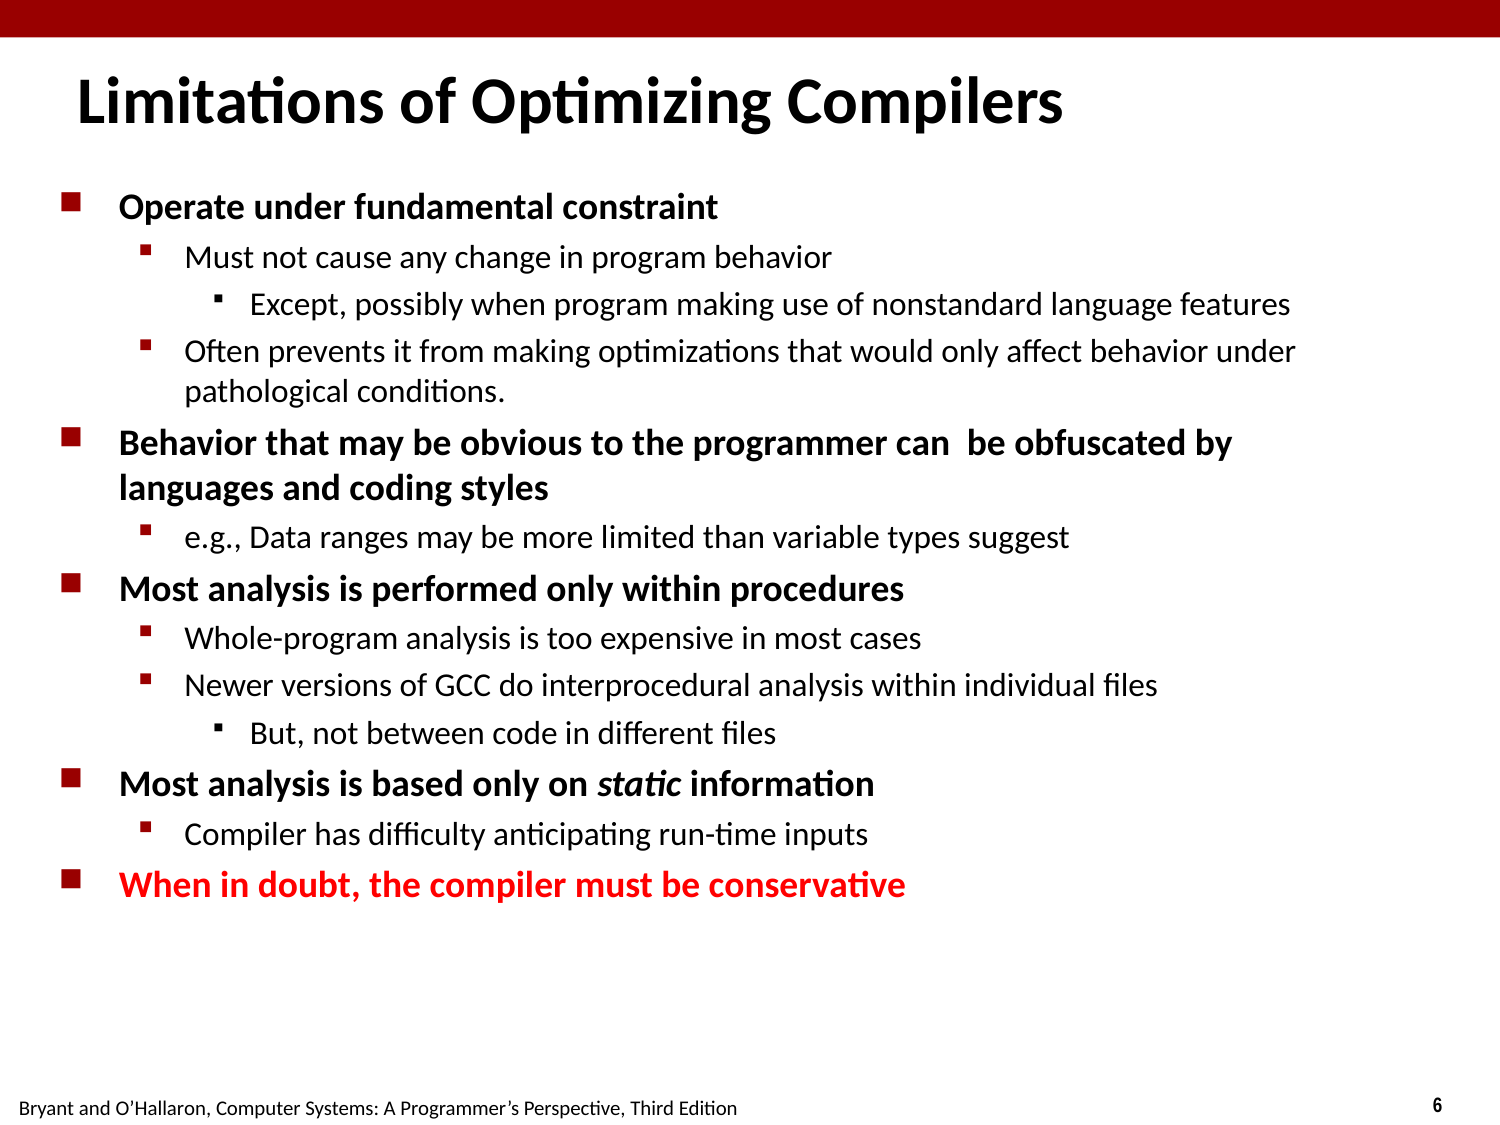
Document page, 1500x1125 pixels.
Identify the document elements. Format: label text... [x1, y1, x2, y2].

list Operate under fundamental constraint Must not cause any change in program behavior Except, possibly when program making use of nonstandard language features Often prevents it from making optimizations that would only affect behavior under pathological conditions. Behavior that may be obvious to the programmer can be obfuscated by languages and coding styles e.g., Data ranges may be more limited than variable types suggest Most analysis is performed only within procedures Whole-program analysis is too expensive in most cases Newer versions of GCC do interprocedural analysis within individual files But, not between code in different files Most analysis is based only on static information Compiler has difficulty anticipating run-time inputs When in doubt, the compiler must be conservative [47, 174, 1411, 1032]
title Limitations of Optimizing Compilers [62, 50, 1463, 144]
